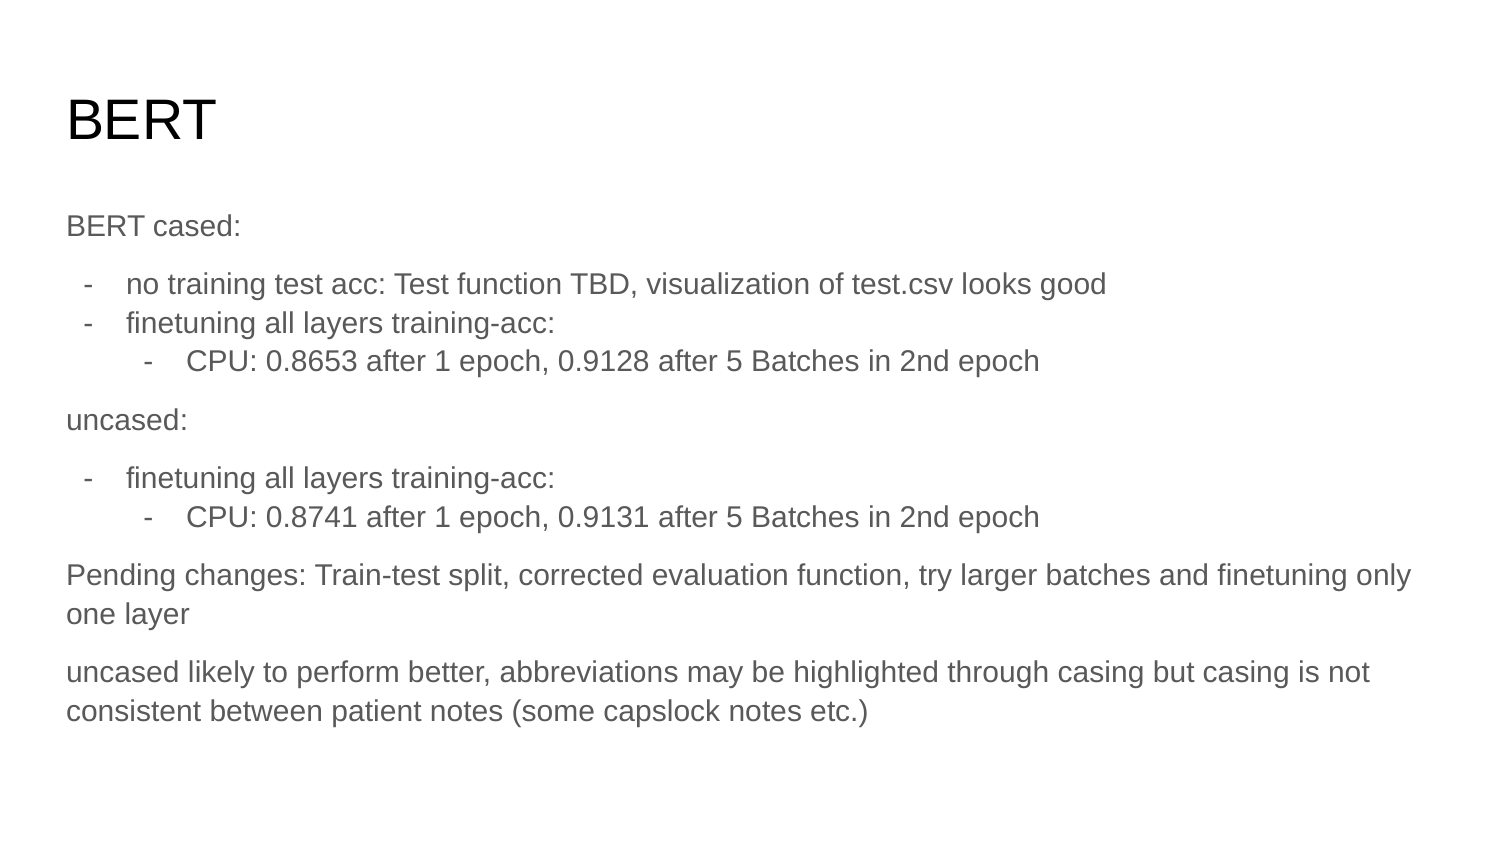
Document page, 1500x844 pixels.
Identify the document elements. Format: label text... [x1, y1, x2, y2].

title BERT [51, 72, 1449, 167]
list BERT cased: no training test acc: Test function TBD, visualization of test.csv looks good finetuning all layers training-acc: CPU: 0.8653 after 1 epoch, 0.9128 after 5 Batches in 2nd epoch uncased: finetuning all layers training-acc: CPU: 0.8741 after 1 epoch, 0.9131 after 5 Batches in 2nd epoch Pending changes: Train-test split, corrected evaluation function, try larger batches and finetuning only one layer uncased likely to perform better, abbreviations may be highlighted through casing but casing is not consistent between patient notes (some capslock notes etc.) [51, 189, 1449, 750]
